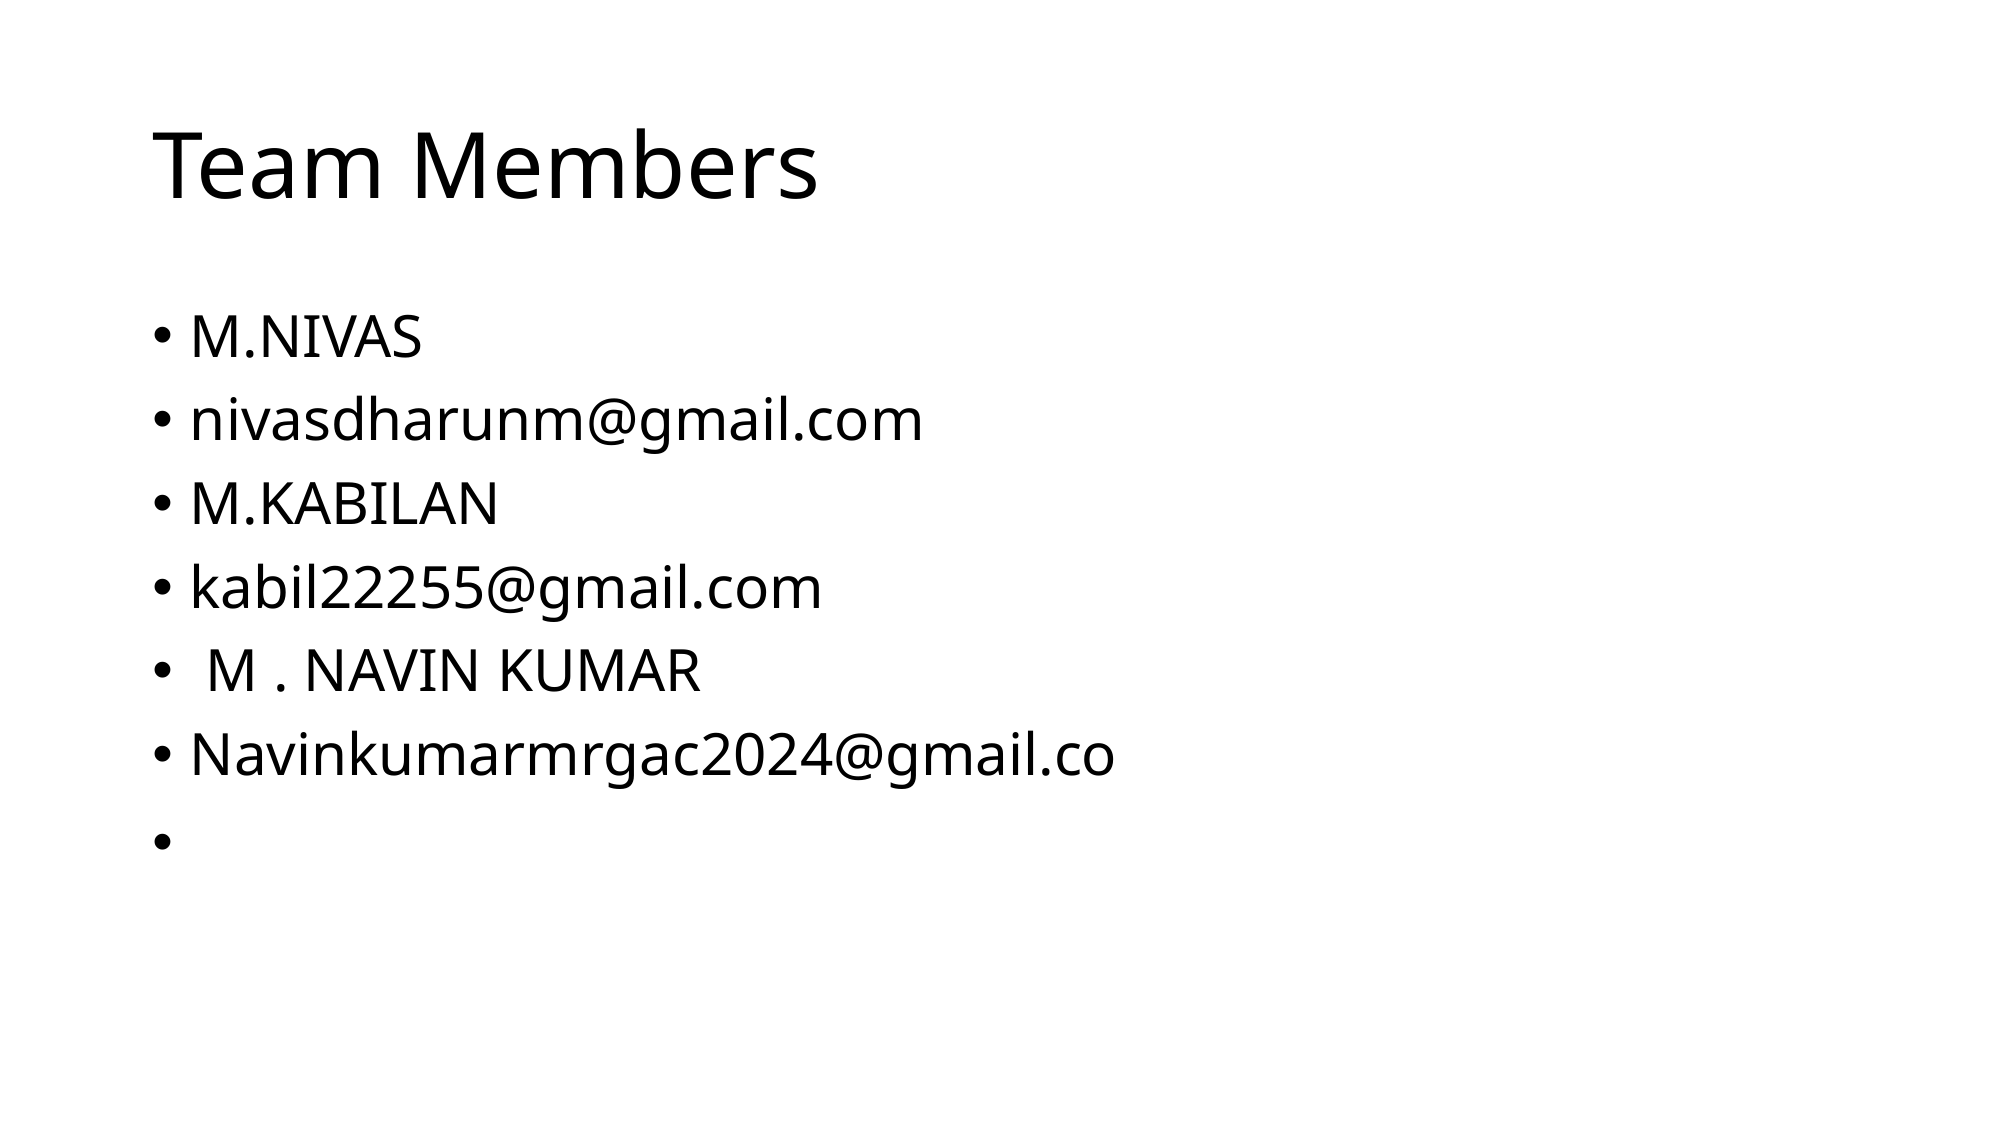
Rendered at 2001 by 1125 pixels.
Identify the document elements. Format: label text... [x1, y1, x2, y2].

title Team Members [137, 59, 1863, 278]
list M.NIVAS nivasdharunm@gmail.com M.KABILAN kabil22255@gmail.com M . NAVIN KUMAR Navinkumarmrgac2024@gmail.co [137, 299, 1863, 1014]
